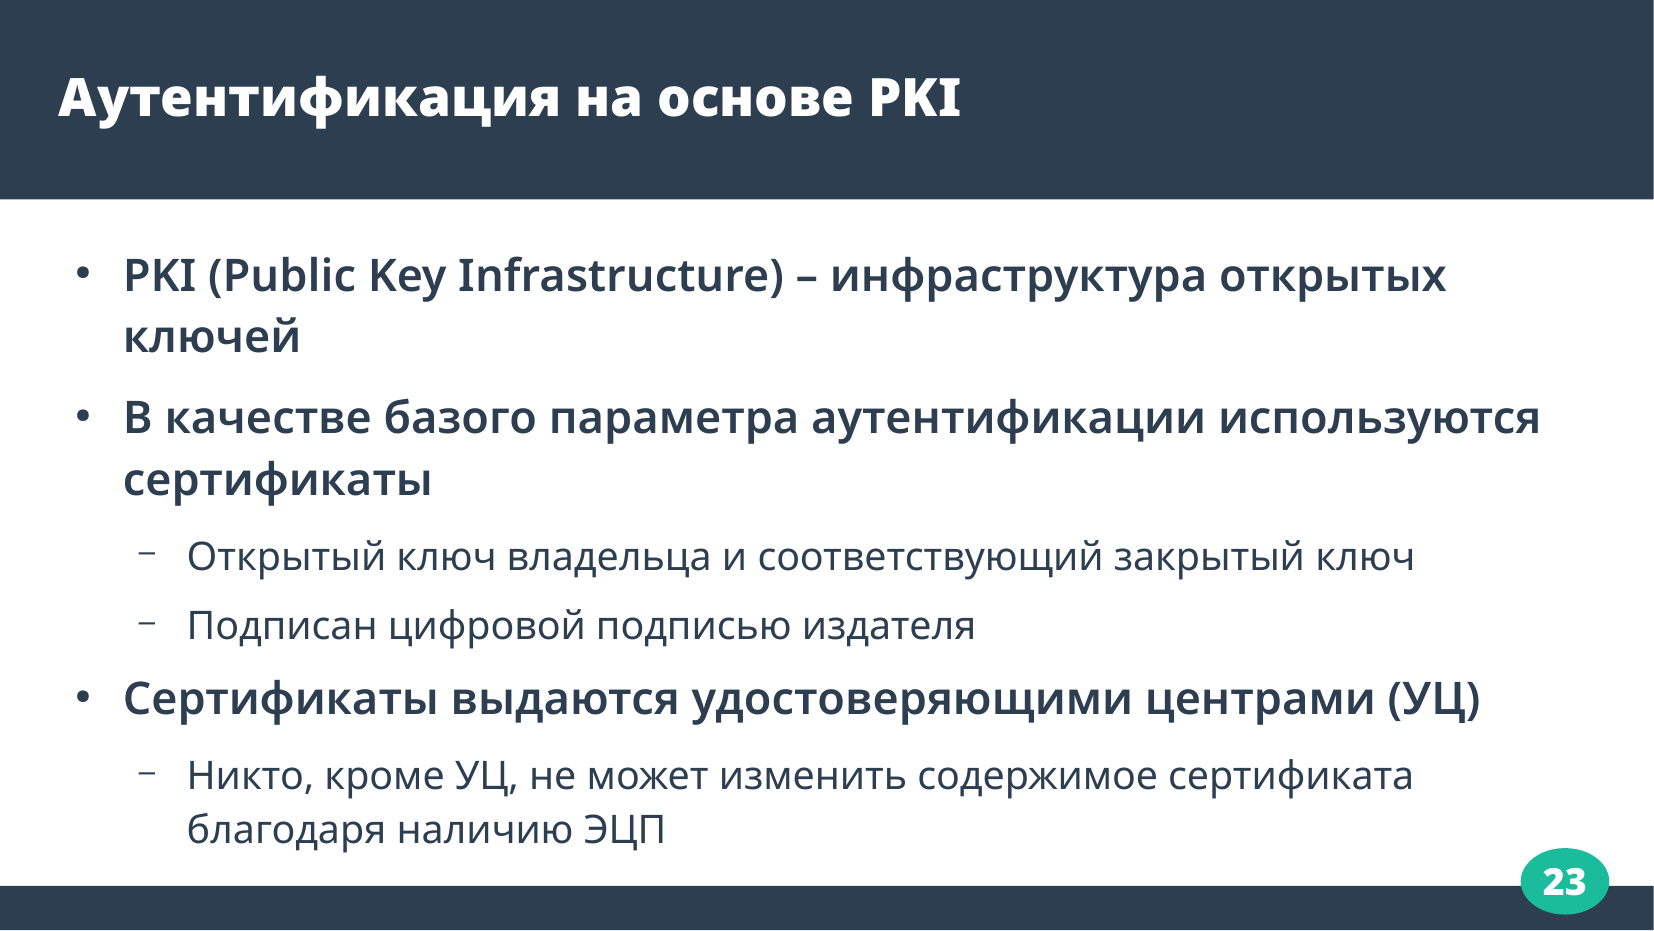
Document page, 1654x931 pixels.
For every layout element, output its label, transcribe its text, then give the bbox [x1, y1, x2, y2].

title Аутентификация на основе PKI [59, 37, 1595, 155]
list PKI (Public Key Infrastructure) – инфраструктура открытых ключей В качестве базого параметра аутентификации используются сертификаты Открытый ключ владельца и соответствующий закрытый ключ Подписан цифровой подписью издателя Сертификаты выдаются удостоверяющими центрами (УЦ) Никто, кроме УЦ, не может изменить содержимое сертификата благодаря наличию ЭЦП [59, 243, 1595, 864]
